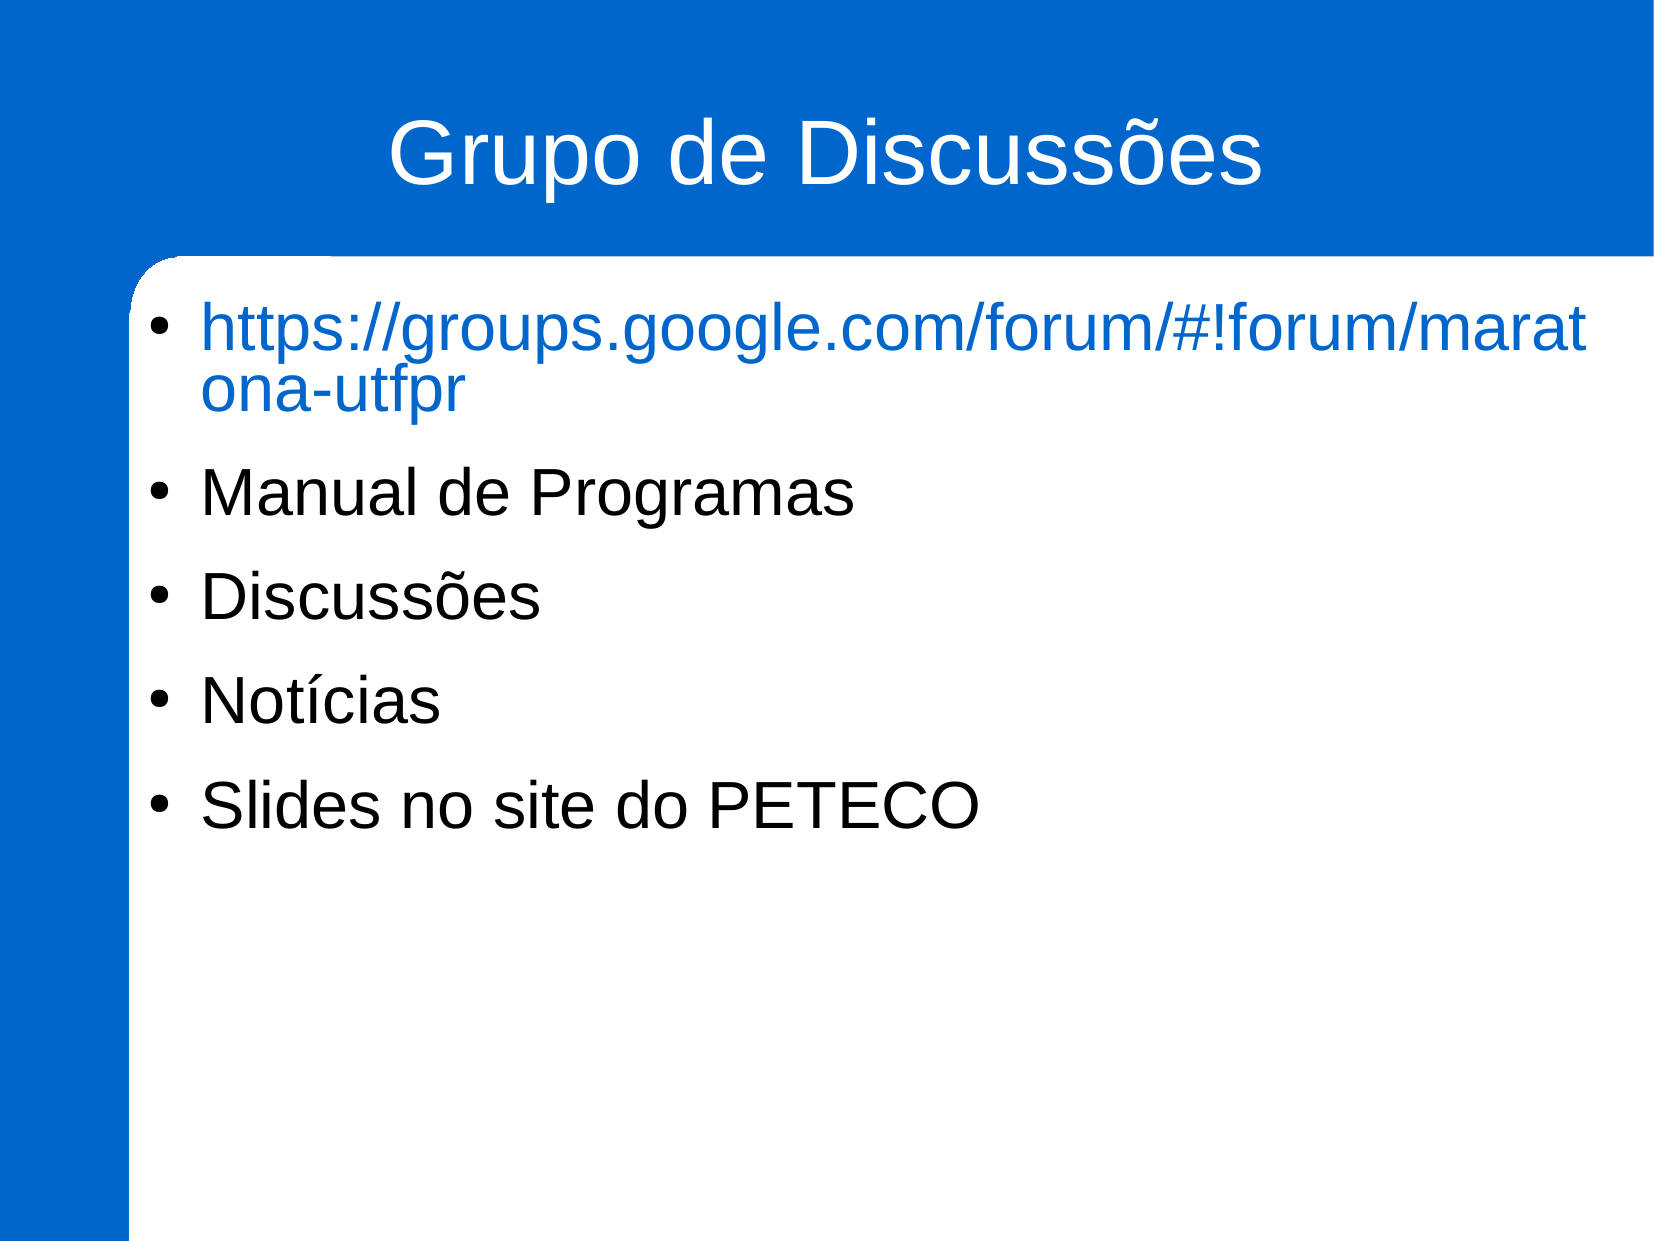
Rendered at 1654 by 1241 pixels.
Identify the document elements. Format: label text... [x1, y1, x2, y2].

list https://groups.google.com/forum/#!forum/maratona-utfpr Manual de Programas Discussões Notícias Slides no site do PETECO [129, 290, 1619, 1010]
title Grupo de Discussões [82, 49, 1571, 257]
